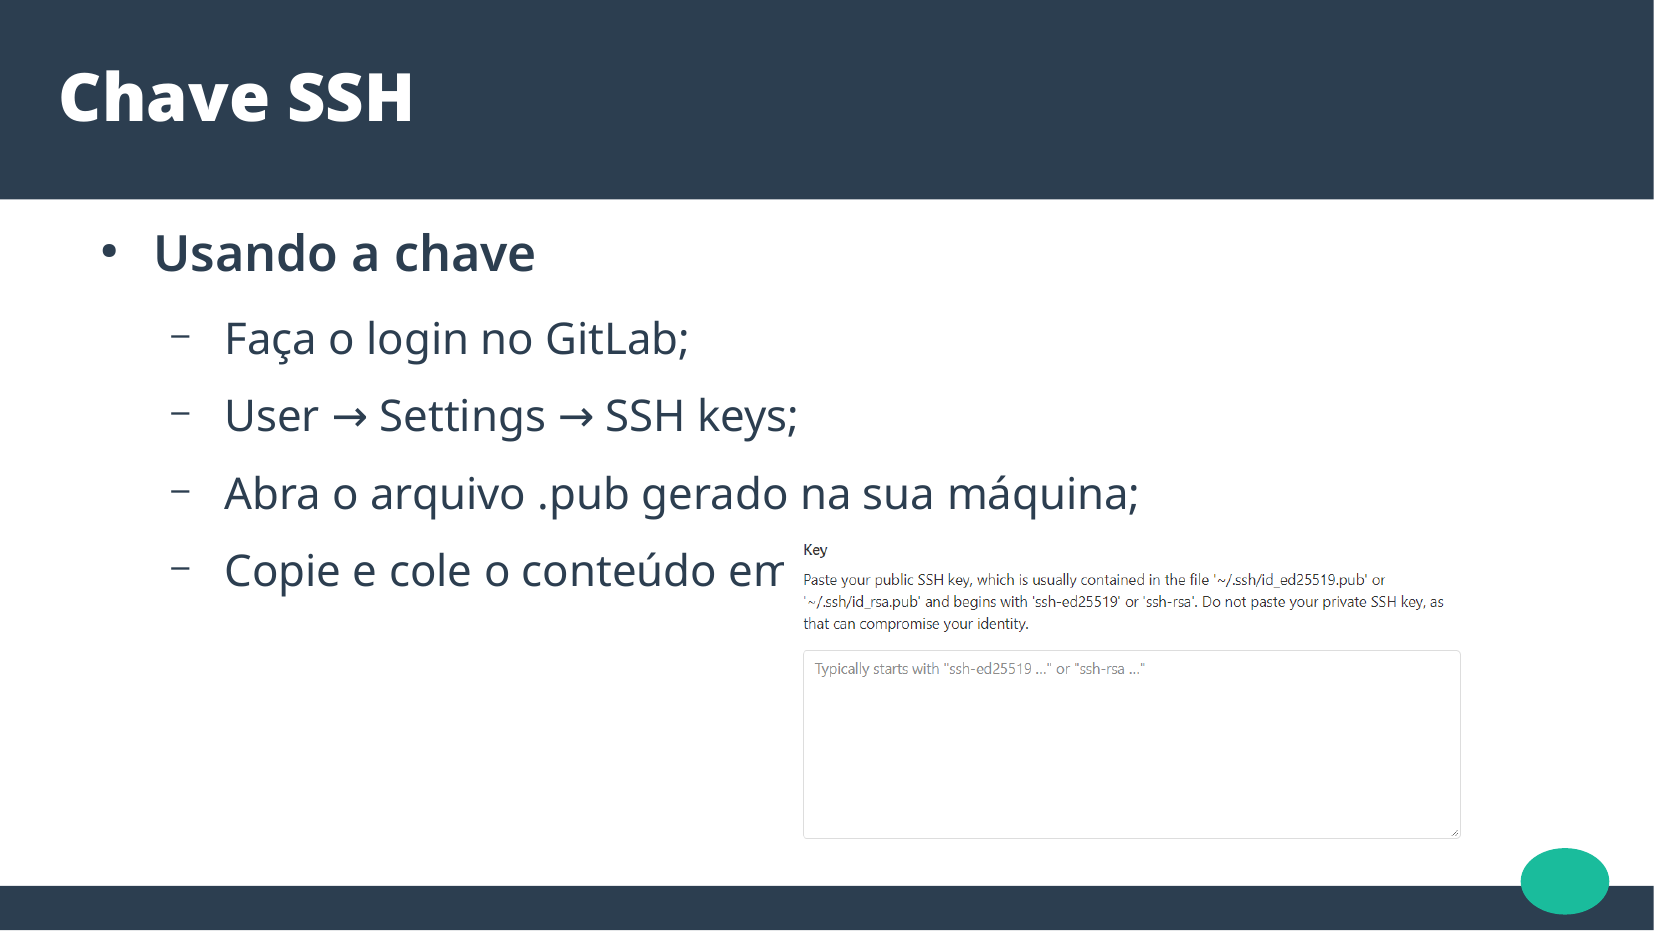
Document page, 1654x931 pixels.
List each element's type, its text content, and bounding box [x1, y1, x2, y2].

list Usando a chave Faça o login no GitLab; User → Settings → SSH keys; Abra o arquivo .pub gerado na sua máquina; Copie e cole o conteúdo em → [82, 217, 1571, 758]
picture [784, 526, 1477, 851]
title Chave SSH [59, 37, 1595, 156]
